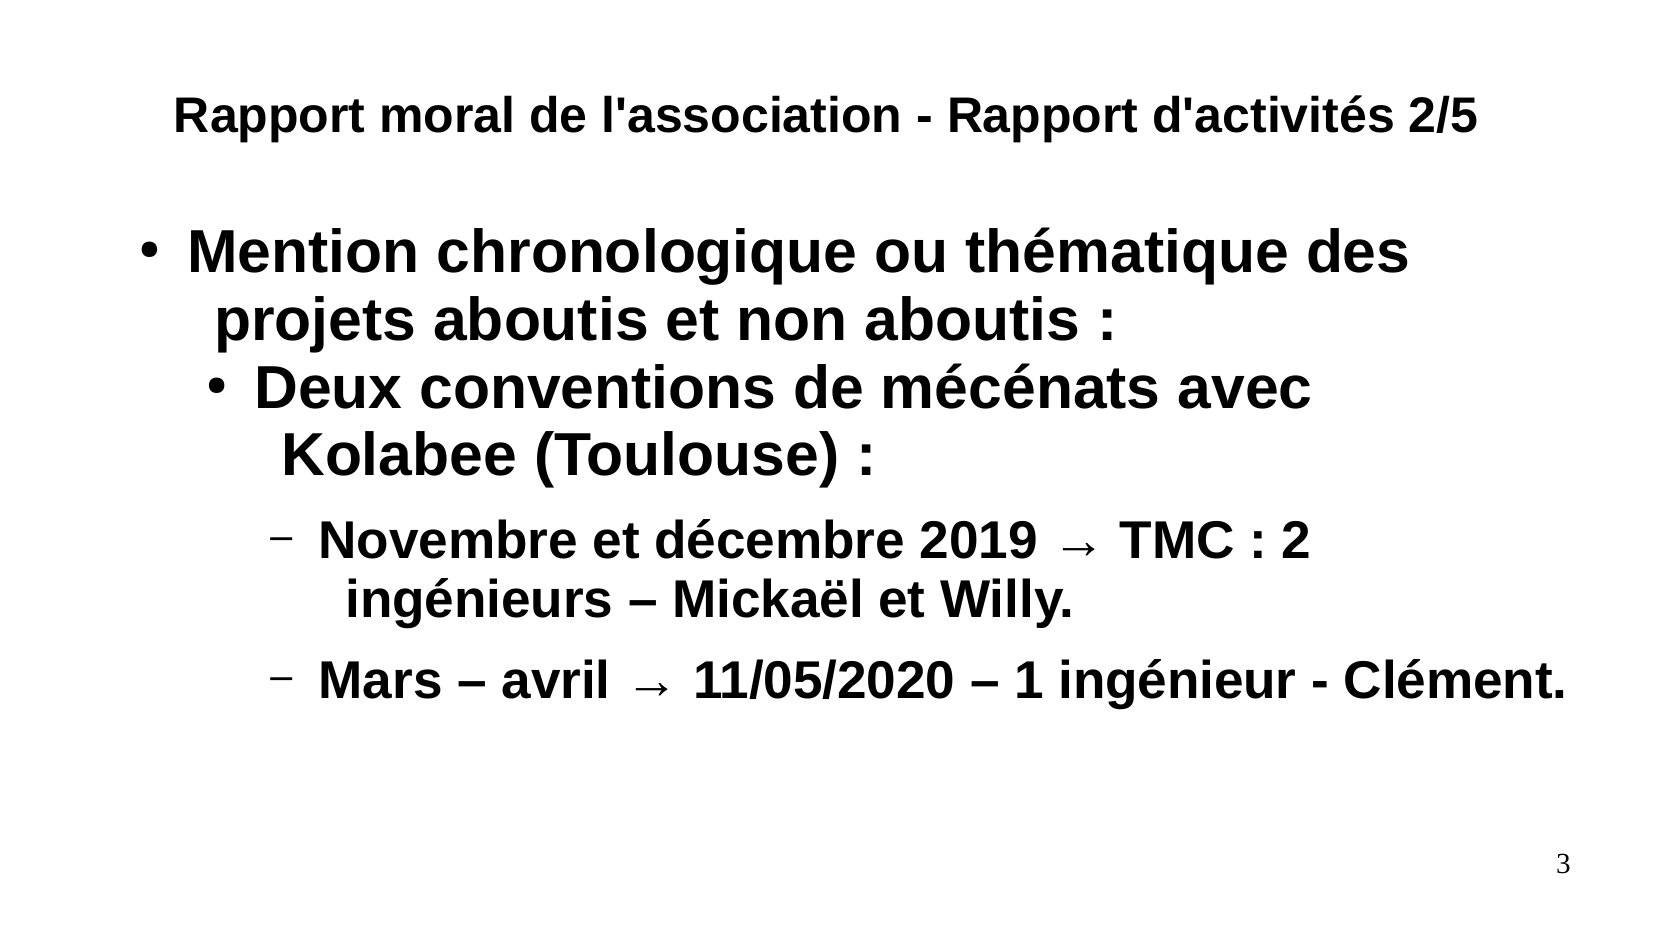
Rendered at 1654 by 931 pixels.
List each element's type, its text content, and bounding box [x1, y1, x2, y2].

title Rapport moral de l'association - Rapport d'activités 2/5 [82, 37, 1571, 193]
list Mention chronologique ou thématique des projets aboutis et non aboutis : Deux conventions de mécénats avec Kolabee (Toulouse) : Novembre et décembre 2019 → TMC : 2 ingénieurs – Mickaël et Willy. Mars – avril → 11/05/2020 – 1 ingénieur - Clément. [82, 217, 1571, 758]
